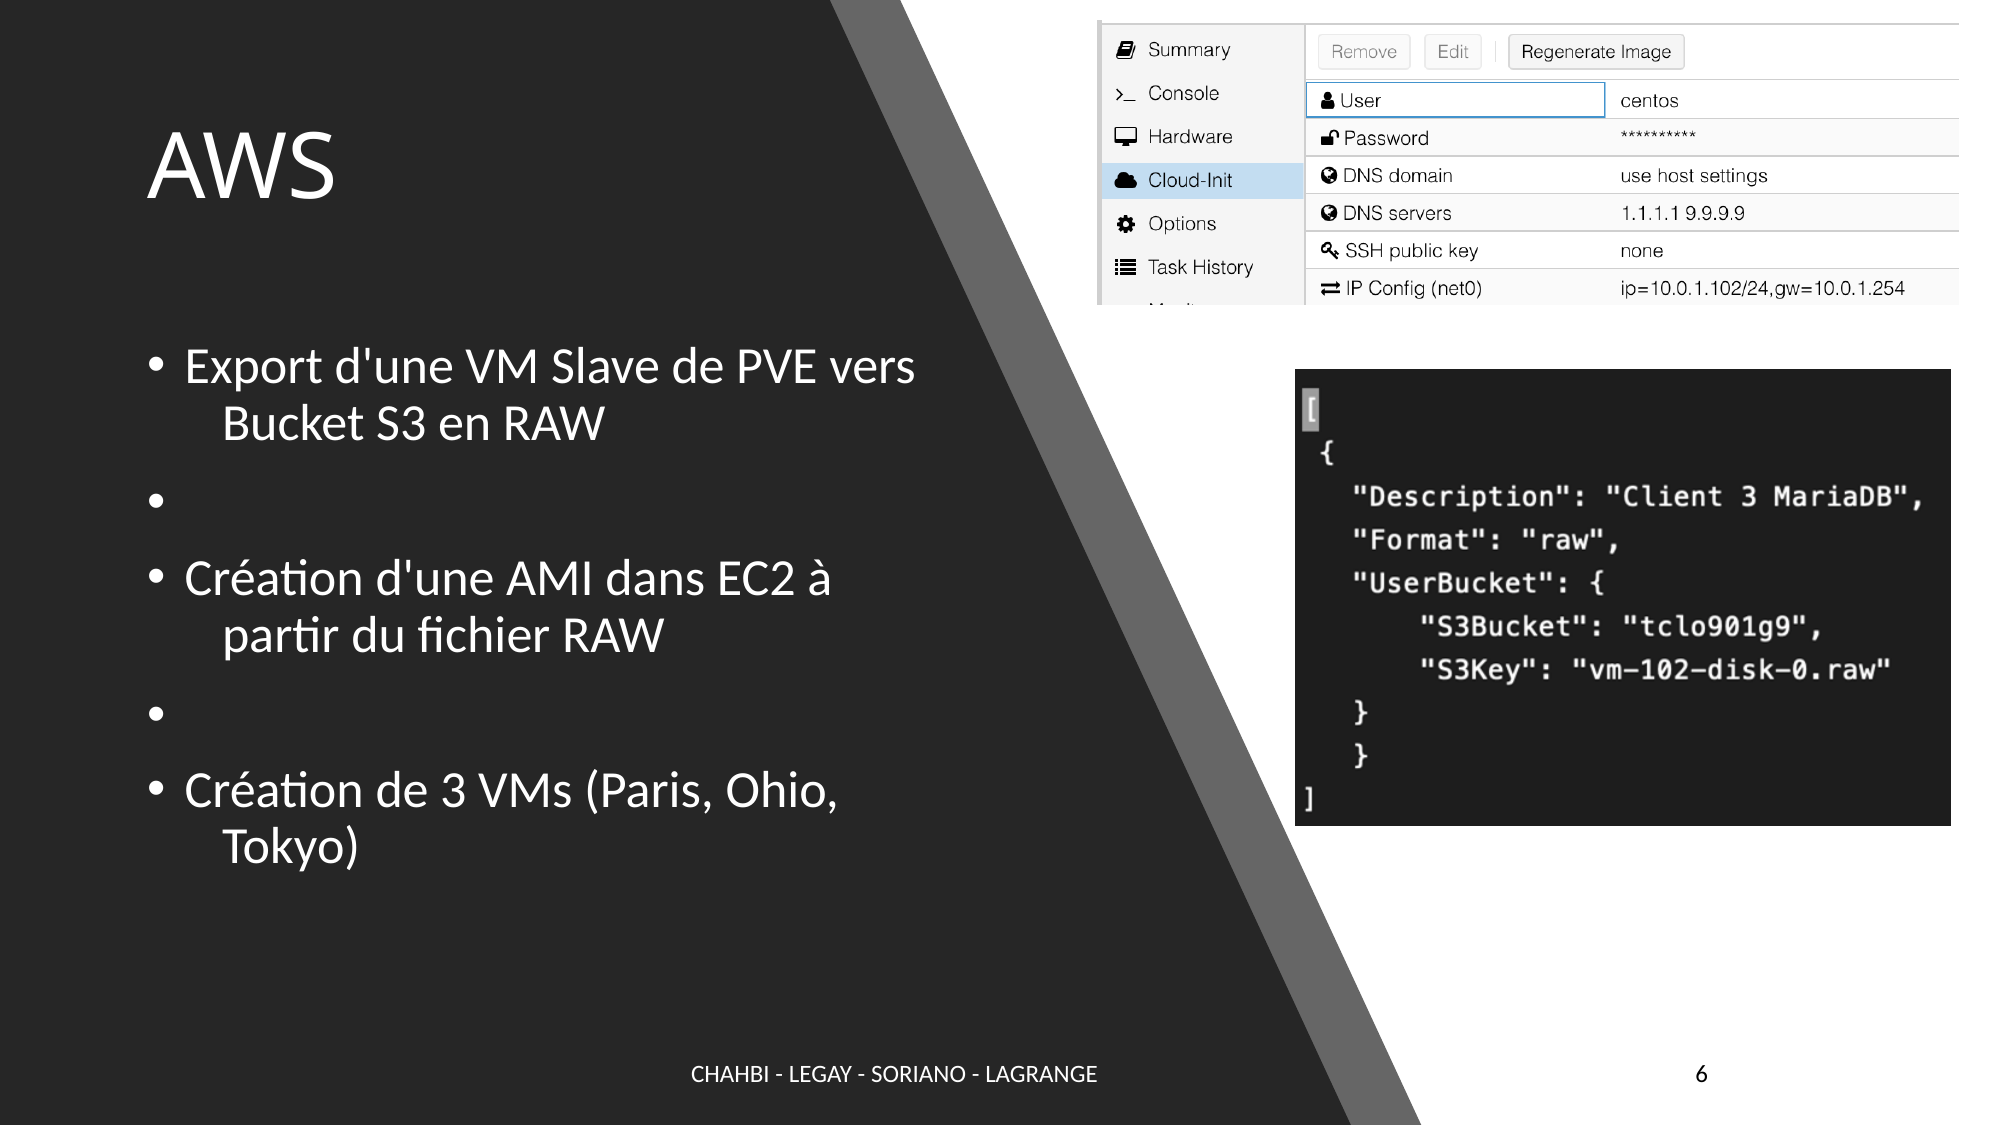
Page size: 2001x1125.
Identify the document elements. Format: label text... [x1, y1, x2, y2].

picture [1097, 20, 1959, 305]
title AWS [131, 59, 851, 278]
picture [1295, 369, 1951, 826]
slide_number [1680, 1042, 1863, 1103]
footer CHAHBI - LEGAY - SORIANO - LAGRANGE [521, 1042, 1269, 1103]
text_box [0, 0, 2000, 1125]
list Export d'une VM Slave de PVE vers Bucket S3 en RAW Création d'une AMI dans EC2 à partir du fichier RAW Création de 3 VMs (Paris, Ohio, Tokyo) [131, 331, 965, 1013]
